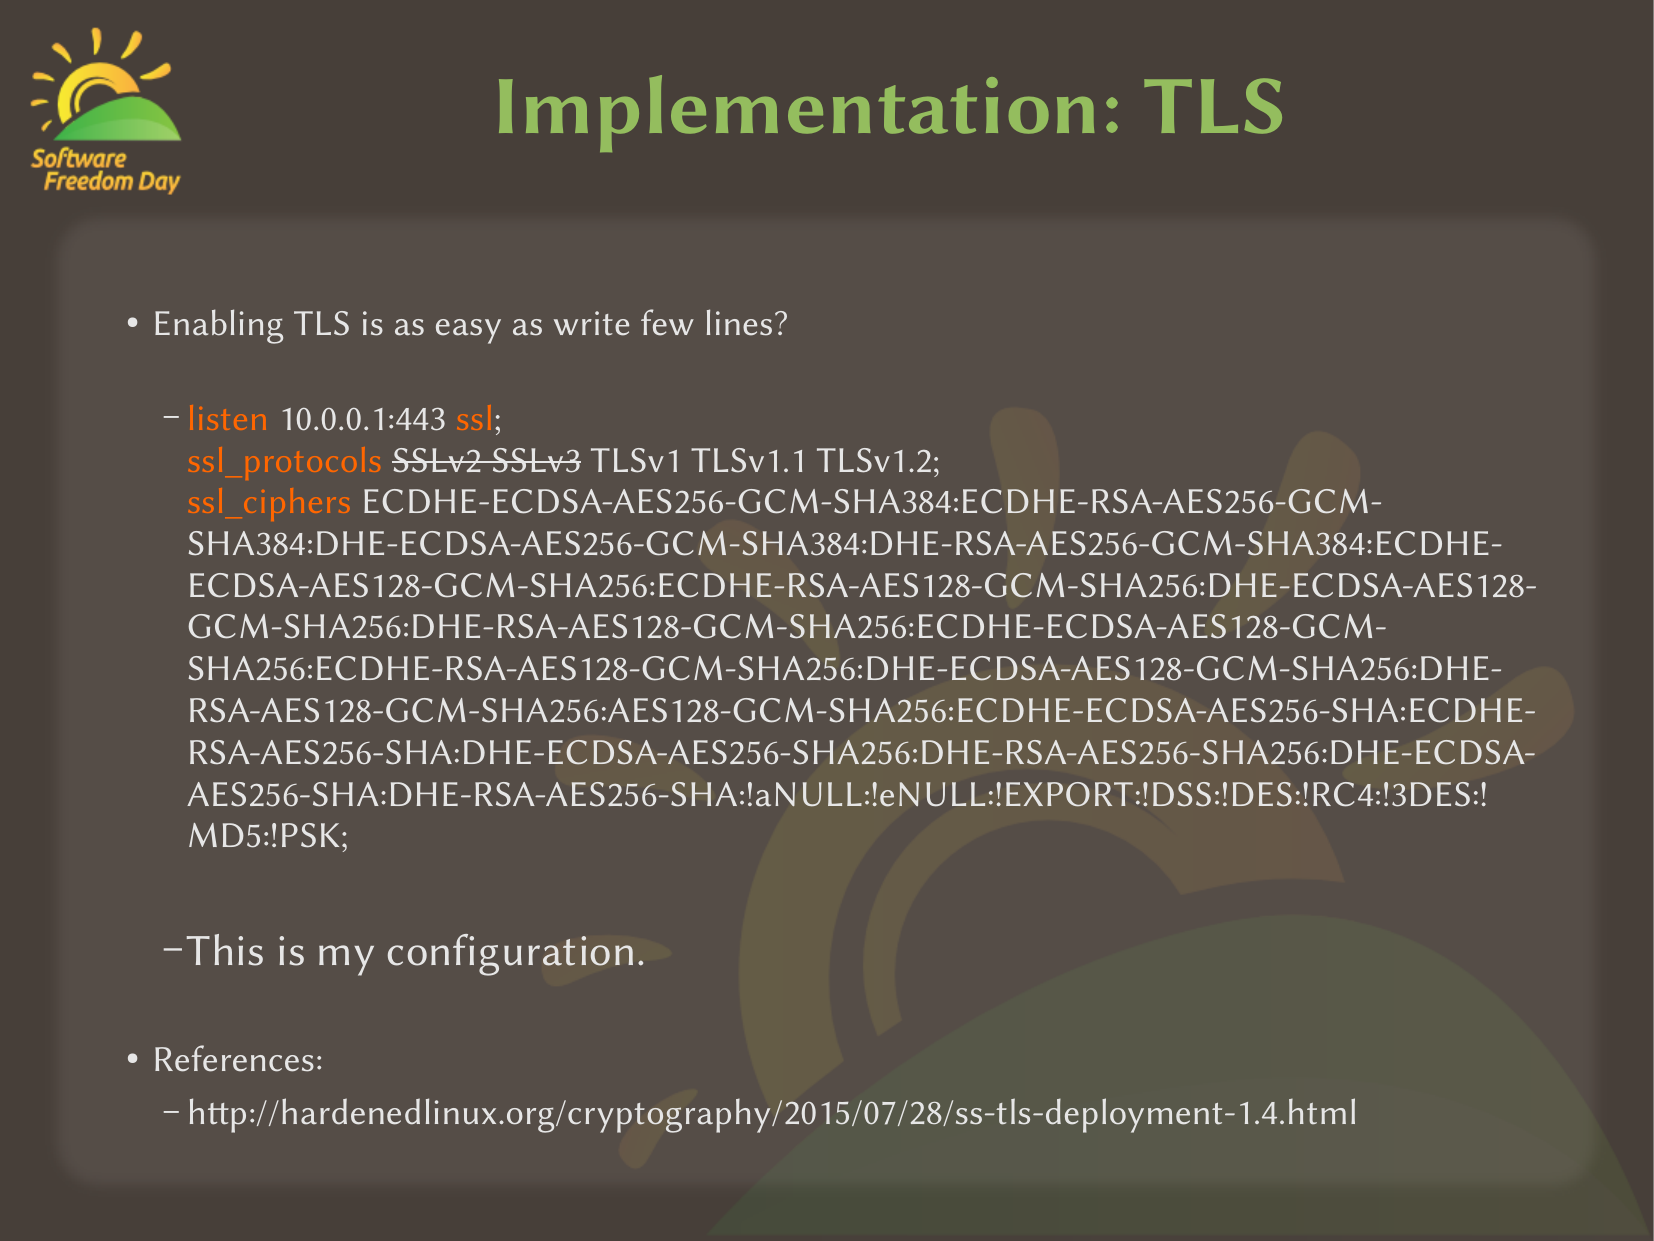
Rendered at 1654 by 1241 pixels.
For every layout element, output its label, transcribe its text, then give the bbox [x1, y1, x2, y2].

picture [0, 0, 1654, 1241]
title Implementation: TLS [210, 9, 1571, 205]
text_box [82, 255, 1571, 1141]
